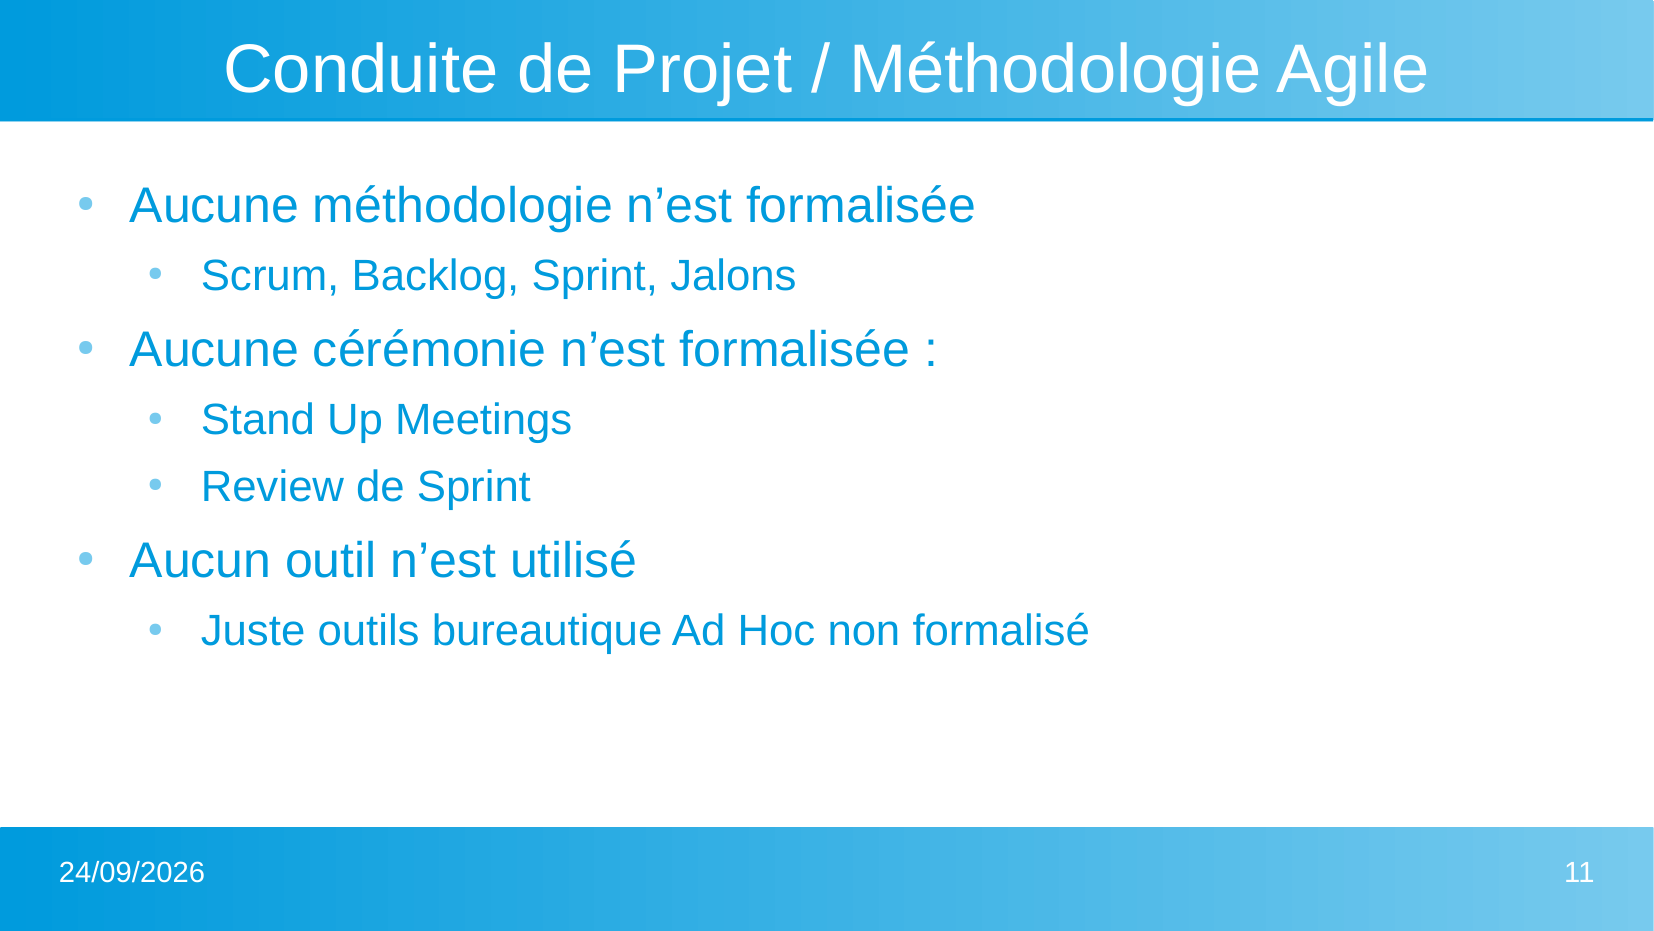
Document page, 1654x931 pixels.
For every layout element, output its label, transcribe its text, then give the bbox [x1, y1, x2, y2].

list Aucune méthodologie n’est formalisée Scrum, Backlog, Sprint, Jalons Aucune cérémonie n’est formalisée : Stand Up Meetings Review de Sprint Aucun outil n’est utilisé Juste outils bureautique Ad Hoc non formalisé [59, 177, 1595, 768]
title Conduite de Projet / Méthodologie Agile [59, 29, 1595, 108]
